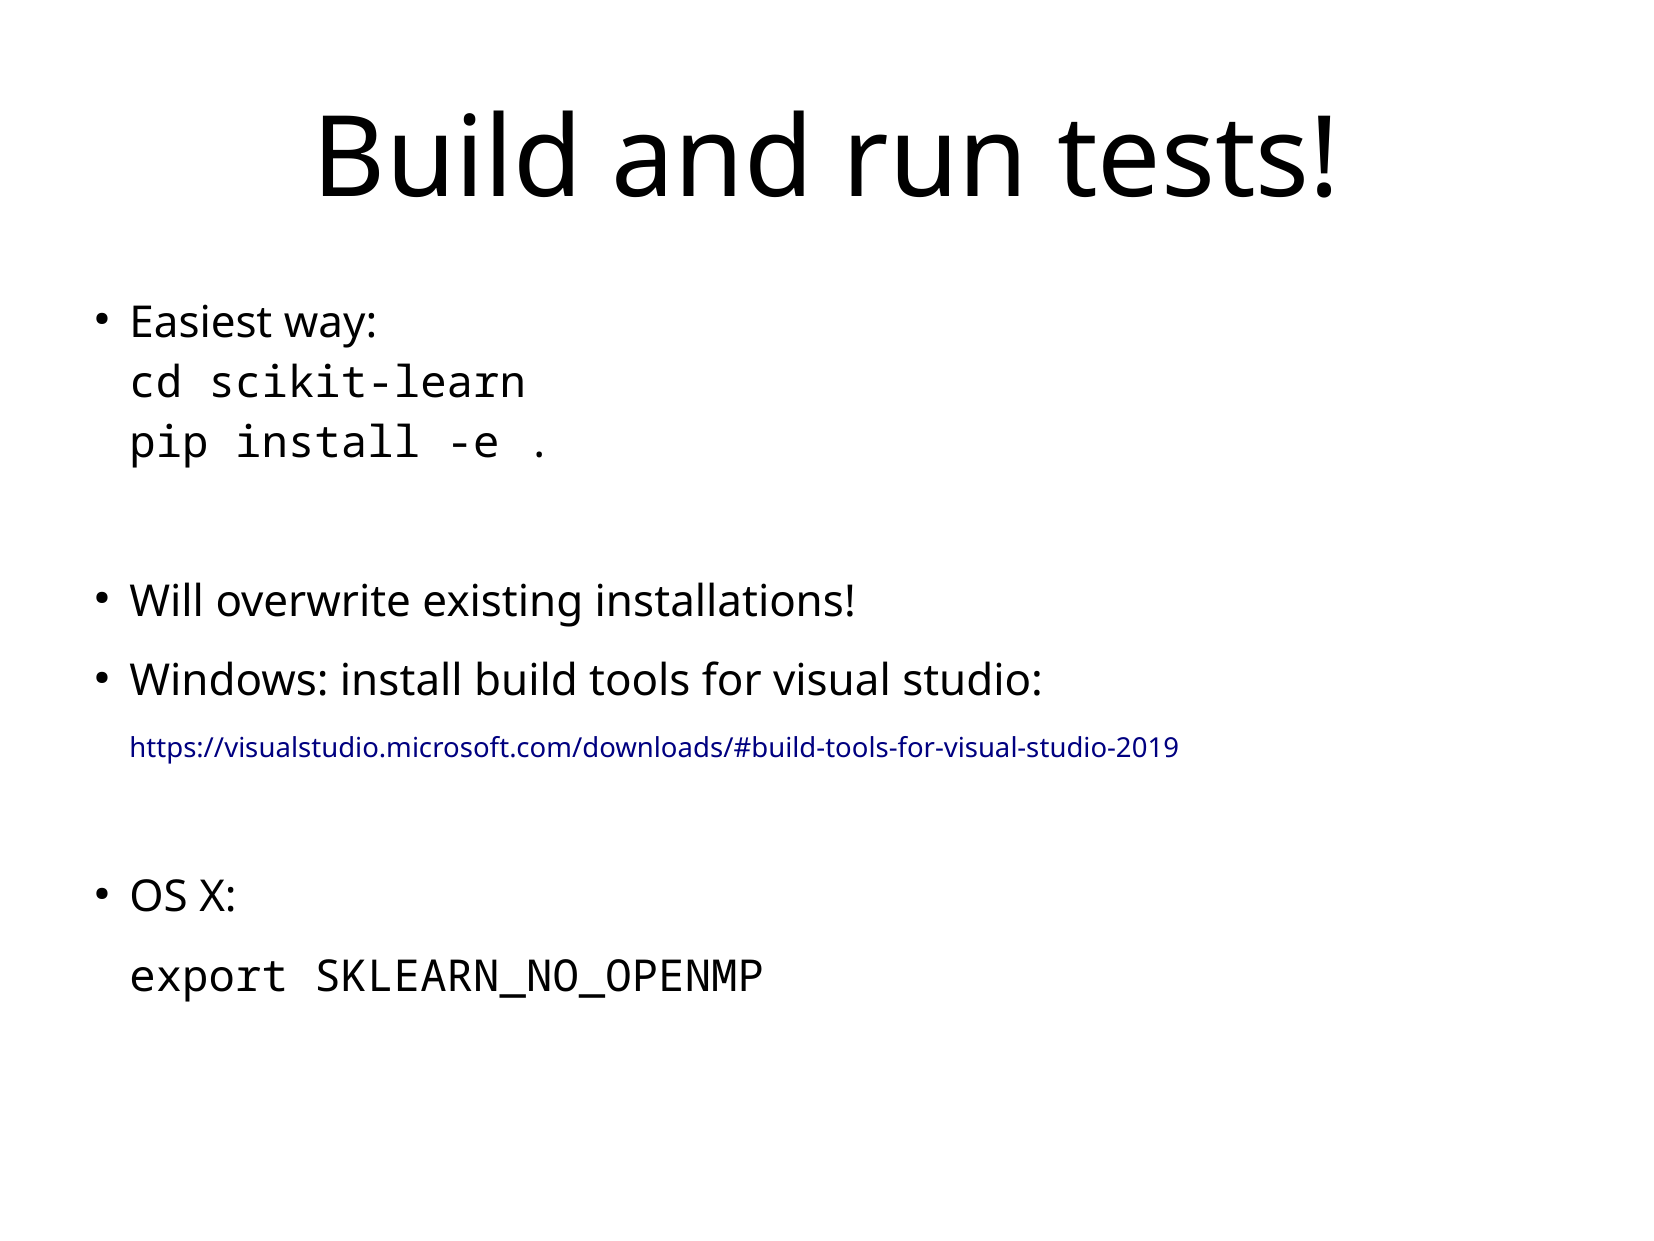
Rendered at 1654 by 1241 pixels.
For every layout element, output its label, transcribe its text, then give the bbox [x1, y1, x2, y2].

list Easiest way: cd scikit-learn pip install -e . Will overwrite existing installations! Windows: install build tools for visual studio: https://visualstudio.microsoft.com/downloads/#build-tools-for-visual-studio-2019 OS X: export SKLEARN_NO_OPENMP [82, 290, 1571, 1010]
title Build and run tests! [82, 49, 1571, 257]
